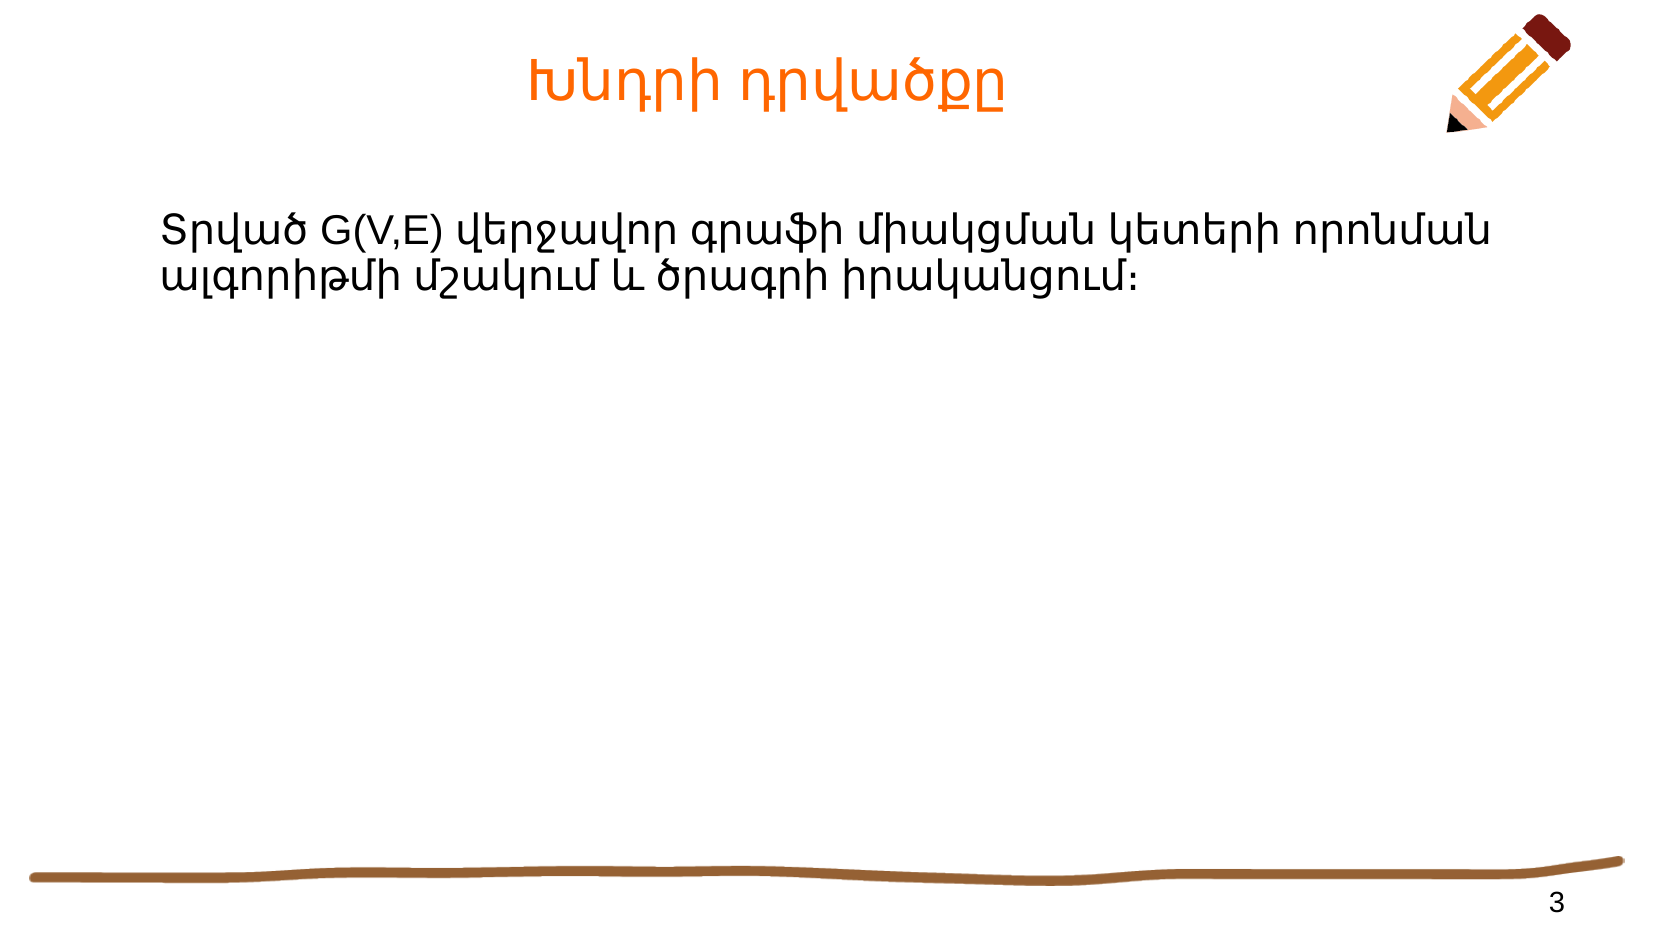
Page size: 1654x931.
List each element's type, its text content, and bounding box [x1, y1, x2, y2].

picture [1446, 14, 1571, 133]
picture [29, 856, 1625, 886]
list Տրված G(V,E) վերջավոր գրաֆի միակցման կետերի որոնման ալգորիթմի մշակում և ծրագրի իրականցում։ [88, 206, 1613, 857]
title Խնդրի դրվածքը [88, 29, 1447, 133]
